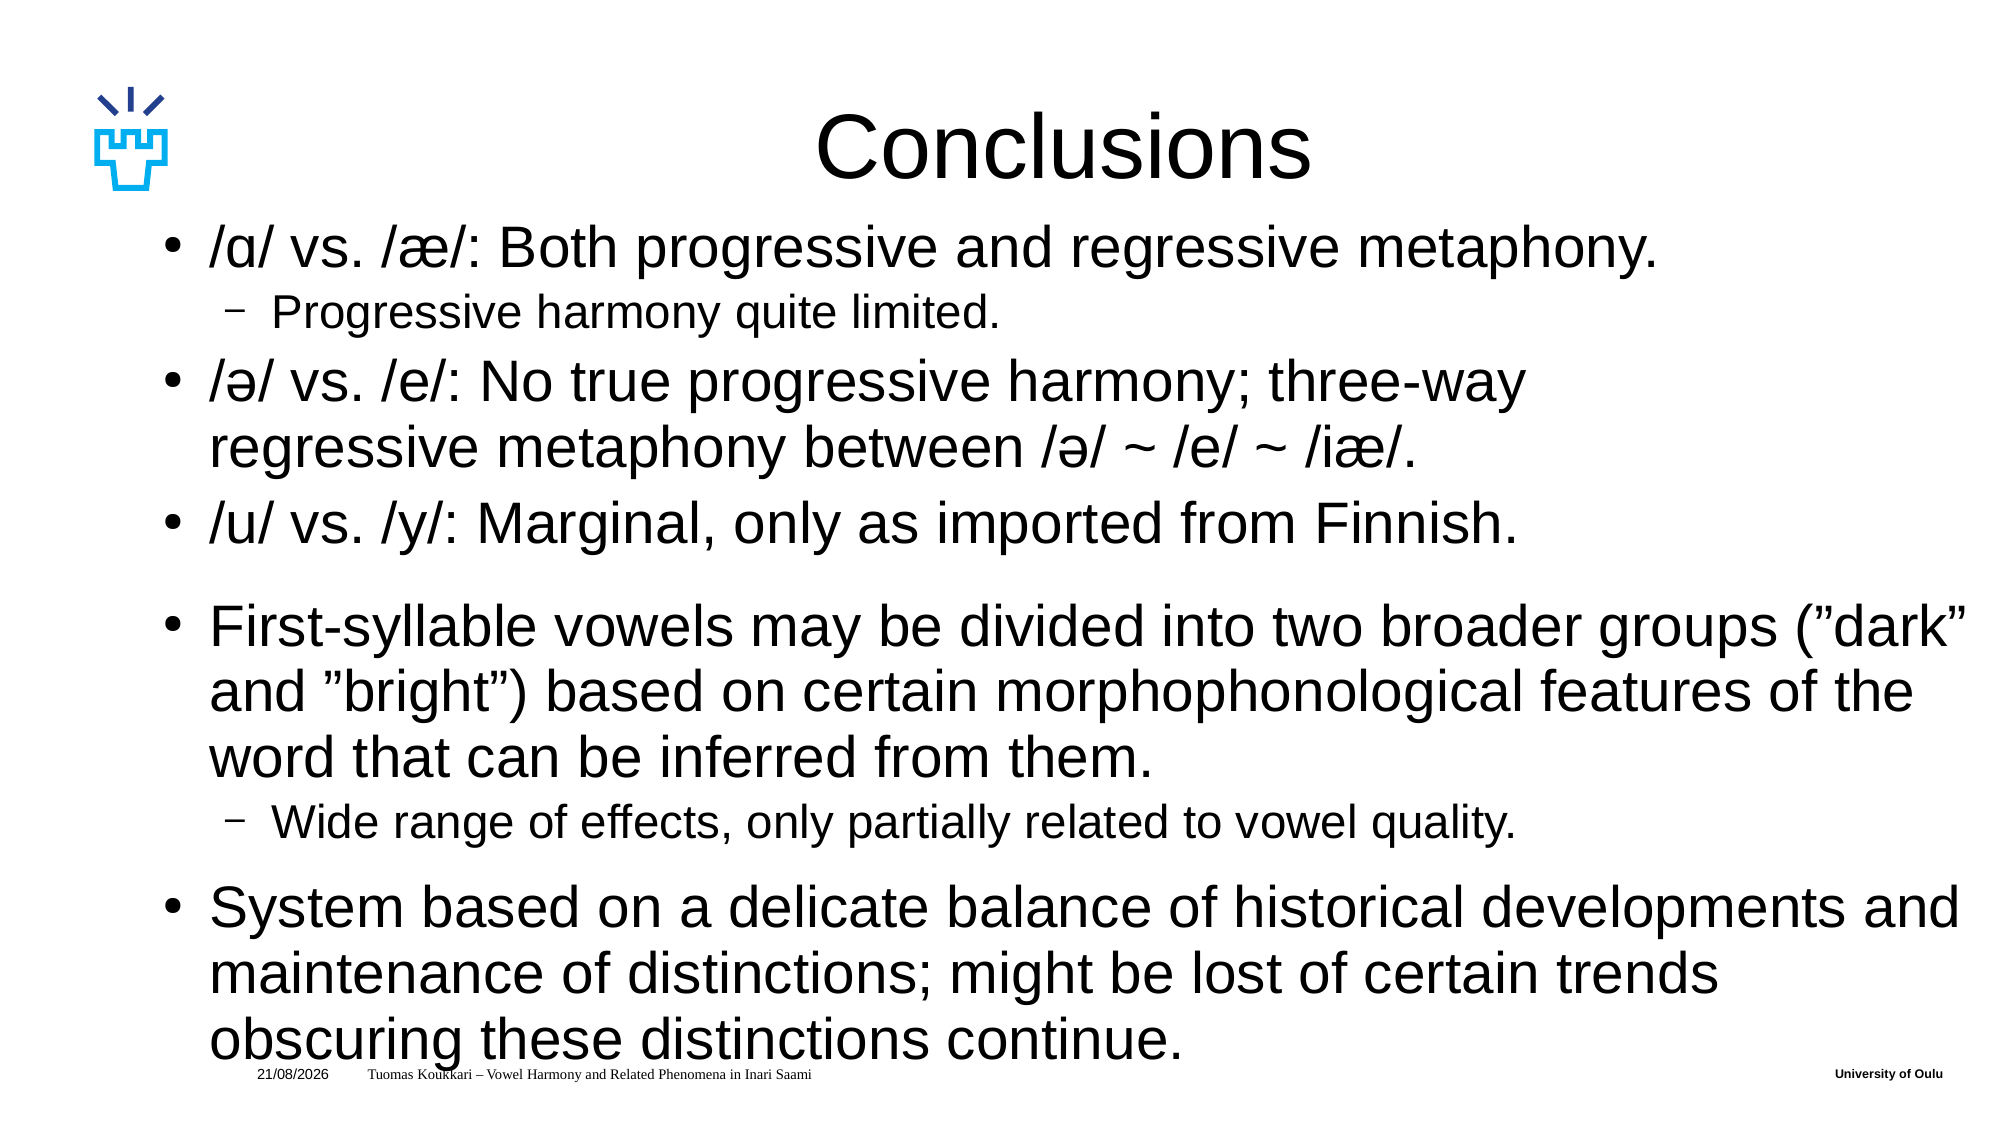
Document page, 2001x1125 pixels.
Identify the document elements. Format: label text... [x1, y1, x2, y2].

title Conclusions [169, 44, 1959, 213]
list /ɑ/ vs. /æ/: Both progressive and regressive metaphony. Progressive harmony quite limited. /ə/ vs. /e/: No true progressive harmony; three-way regressive metaphony between /ə/ ~ /e/ ~ /iæ/. /u/ vs. /y/: Marginal, only as imported from Finnish. First-syllable vowels may be divided into two broader groups (”dark” and ”bright”) based on certain morphophonological features of the word that can be inferred from them. Wide range of effects, only partially related to vowel quality. System based on a delicate balance of historical developments and maintenance of distinctions; might be lost of certain trends obscuring these distinctions continue. [146, 213, 1980, 1079]
